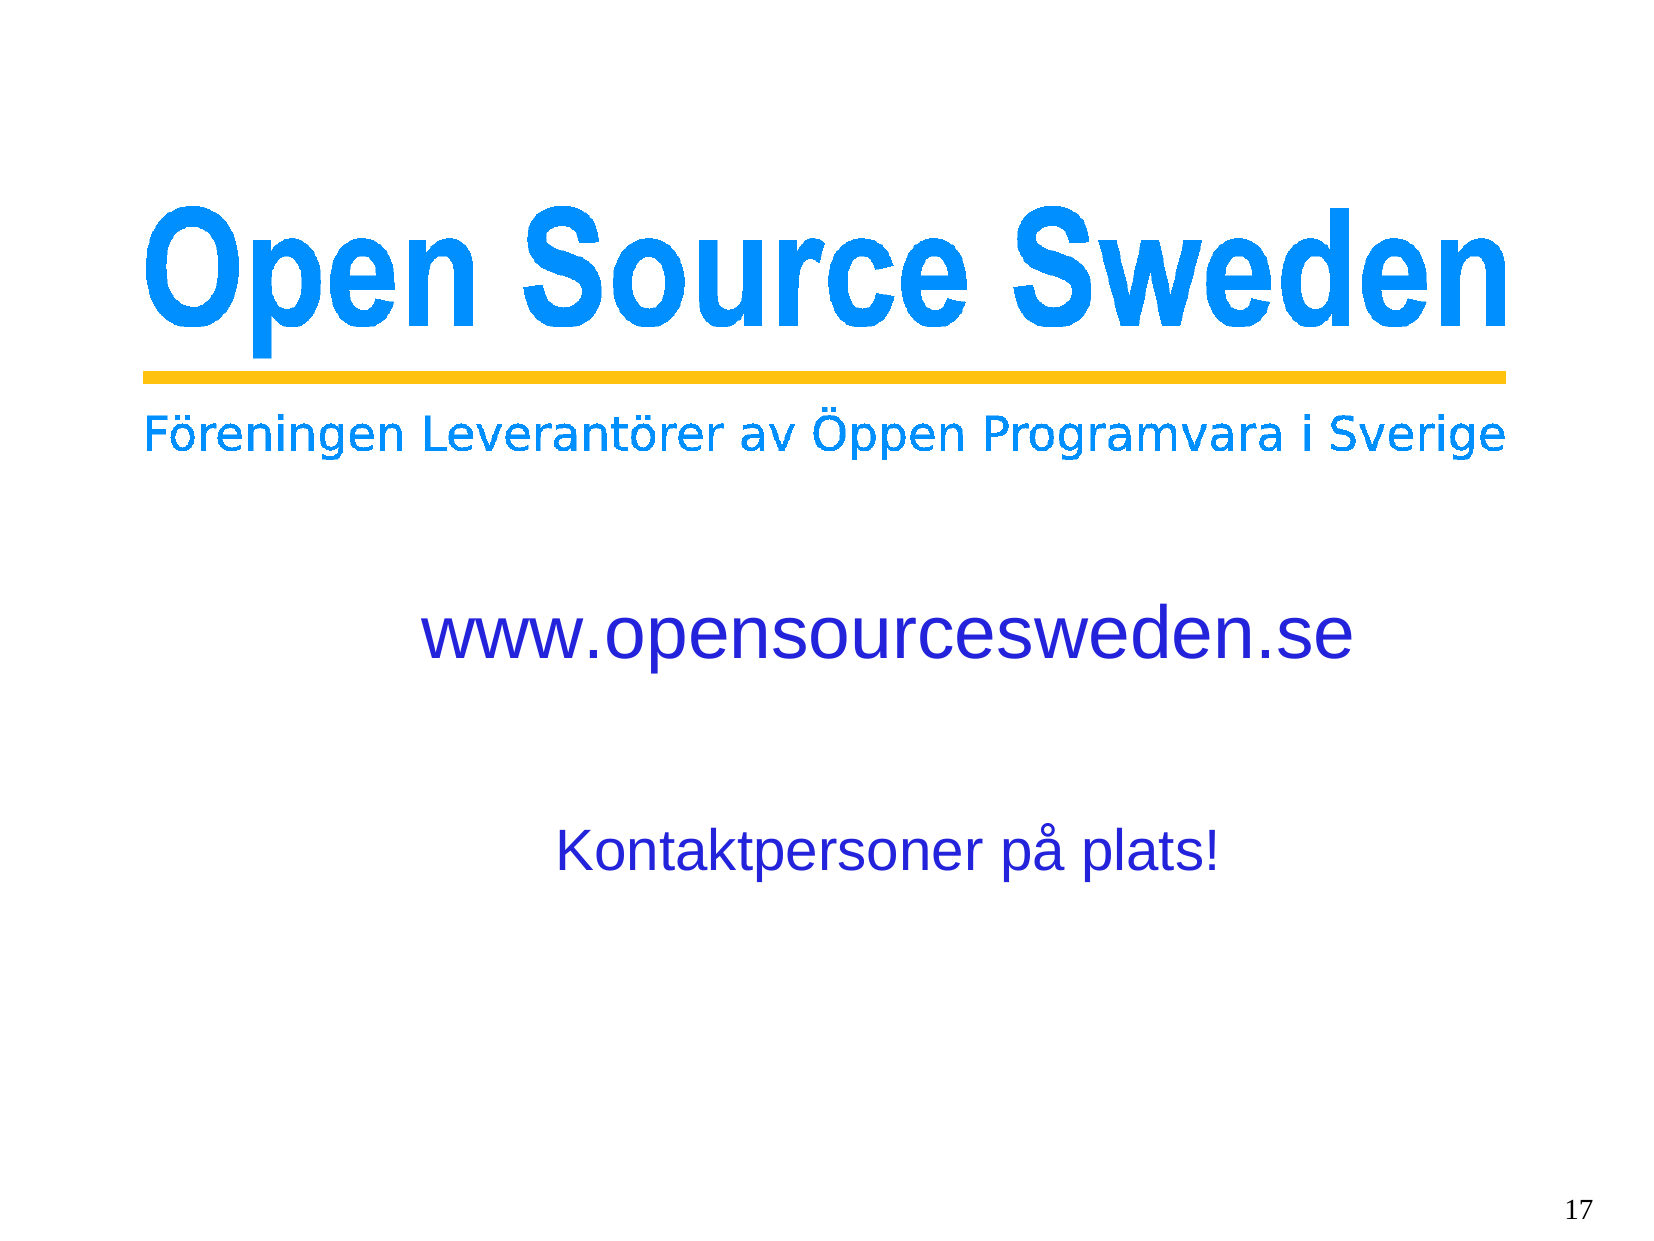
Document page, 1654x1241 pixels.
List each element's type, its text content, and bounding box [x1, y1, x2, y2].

picture [143, 206, 1506, 460]
list www.opensourcesweden.se Kontaktpersoner på plats! [147, 501, 1559, 883]
